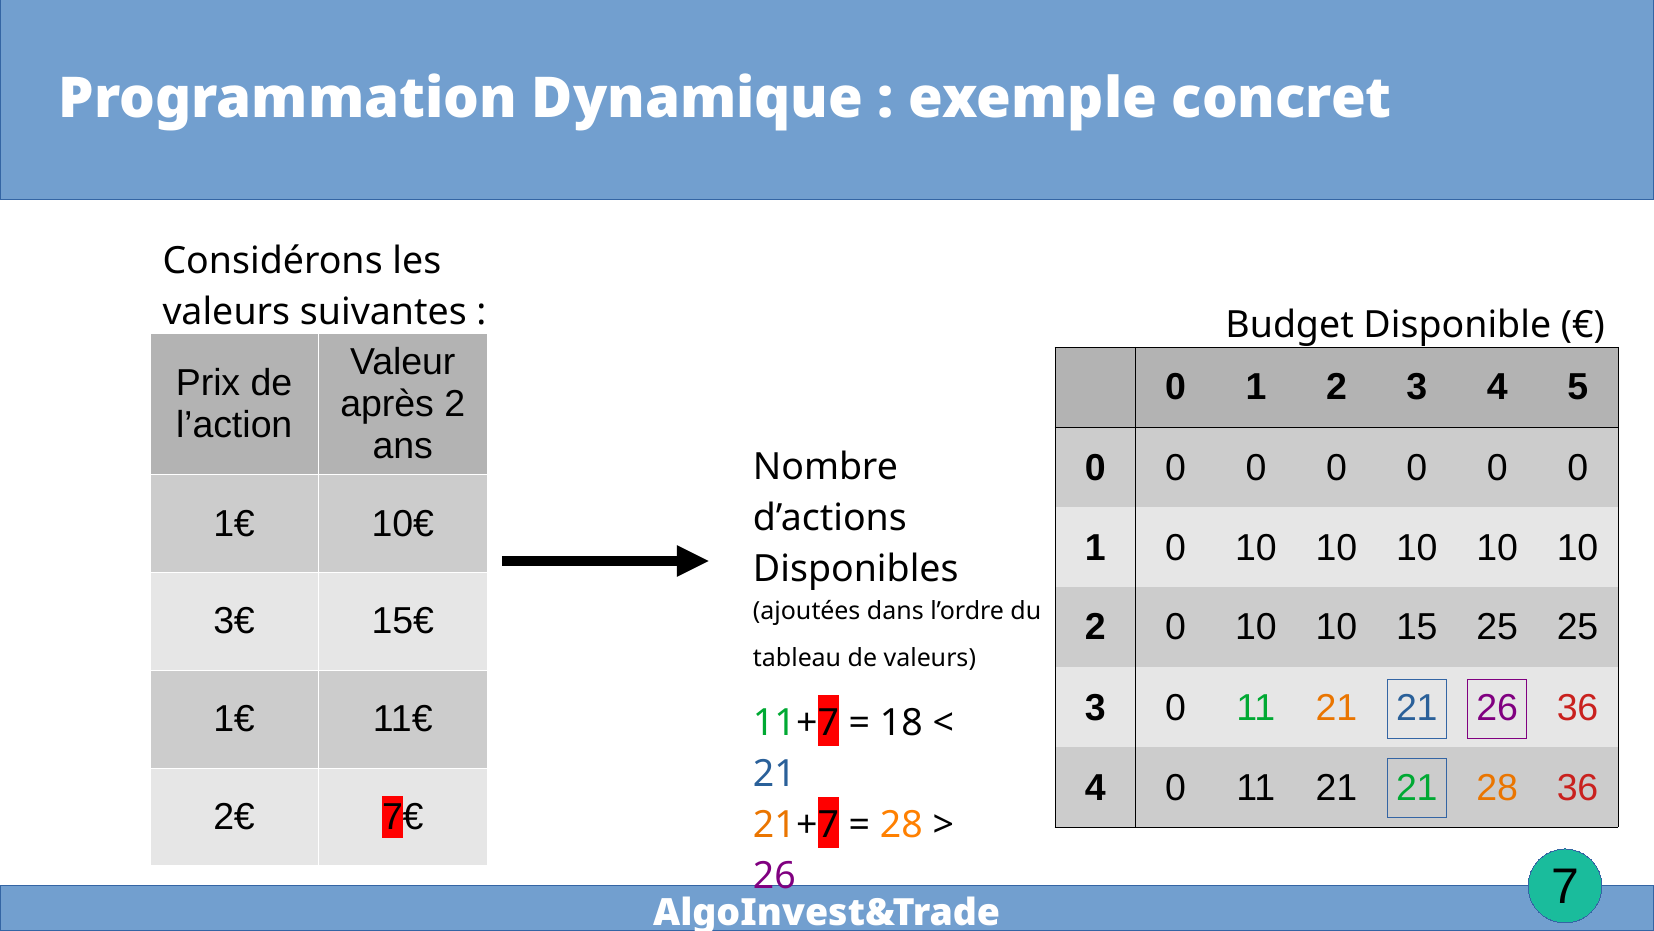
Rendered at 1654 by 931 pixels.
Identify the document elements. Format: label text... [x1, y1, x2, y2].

table_cell 10 [1537, 507, 1618, 587]
table_cell 15€ [319, 573, 487, 670]
table_cell 25 [1537, 587, 1618, 667]
table_cell 11€ [319, 671, 487, 768]
text_box Nombre d’actions Disponibles (ajoutées dans l’ordre du tableau de valeurs) [738, 432, 1063, 621]
table_cell 28 [1457, 747, 1537, 827]
table_cell 7€ [319, 769, 487, 865]
table_header 0 [1136, 348, 1216, 427]
table_cell 10 [1296, 587, 1377, 667]
table_cell 11 [1216, 667, 1296, 747]
table_header [1056, 348, 1135, 427]
table_header 4 [1457, 353, 1537, 427]
table_cell 25 [1457, 587, 1537, 667]
table_cell 21 [1377, 747, 1457, 827]
table_cell 0 [1136, 667, 1216, 747]
table_cell 2€ [151, 769, 318, 865]
table_cell 0 [1136, 747, 1216, 827]
table_cell 21 [1377, 667, 1457, 747]
text_box Budget Disponible (€) [1210, 290, 1654, 353]
table_cell 11 [1216, 747, 1296, 827]
table_header Valeur après 2 ans [319, 336, 487, 474]
table_header 2 [1296, 353, 1377, 427]
table_cell 26 [1457, 667, 1537, 747]
table_cell 36 [1537, 667, 1618, 747]
table_cell 1 [1063, 507, 1135, 587]
table_cell 10 [1457, 507, 1537, 587]
title Programmation Dynamique : exemple concret [59, 37, 1595, 155]
table_cell 10 [1296, 507, 1377, 587]
table_cell 0 [1537, 428, 1618, 507]
table_cell 1€ [151, 671, 318, 768]
table_cell 0 [1136, 587, 1216, 667]
table_header 1 [1216, 353, 1296, 427]
table_cell 10 [1216, 587, 1296, 667]
table_cell 4 [1056, 747, 1135, 827]
table_cell 0 [1056, 428, 1135, 507]
table_cell 10 [1377, 507, 1457, 587]
table_cell 0 [1216, 428, 1296, 507]
table_cell 10€ [319, 475, 487, 572]
table_cell 0 [1136, 428, 1216, 507]
table_cell 3€ [151, 573, 318, 670]
text_box 11+7 = 18 < 21 21+7 = 28 > 26 [738, 687, 1004, 798]
table_cell 3 [1056, 667, 1135, 747]
table_cell 21 [1296, 747, 1377, 827]
table_cell 2 [1056, 587, 1135, 667]
table_cell 0 [1296, 428, 1377, 507]
table_cell 21 [1296, 667, 1377, 747]
table_cell 0 [1377, 428, 1457, 507]
table_cell 15 [1377, 587, 1457, 667]
table_header 3 [1377, 353, 1457, 427]
table_cell 36 [1537, 747, 1618, 827]
table_cell 10 [1216, 507, 1296, 587]
table_cell 0 [1457, 428, 1537, 507]
table_header 5 [1537, 353, 1618, 427]
table_header Prix de l’action [151, 336, 318, 474]
table_cell 0 [1136, 507, 1216, 587]
text_box Considérons les valeurs suivantes : [147, 226, 502, 336]
table_cell 1€ [151, 475, 318, 572]
